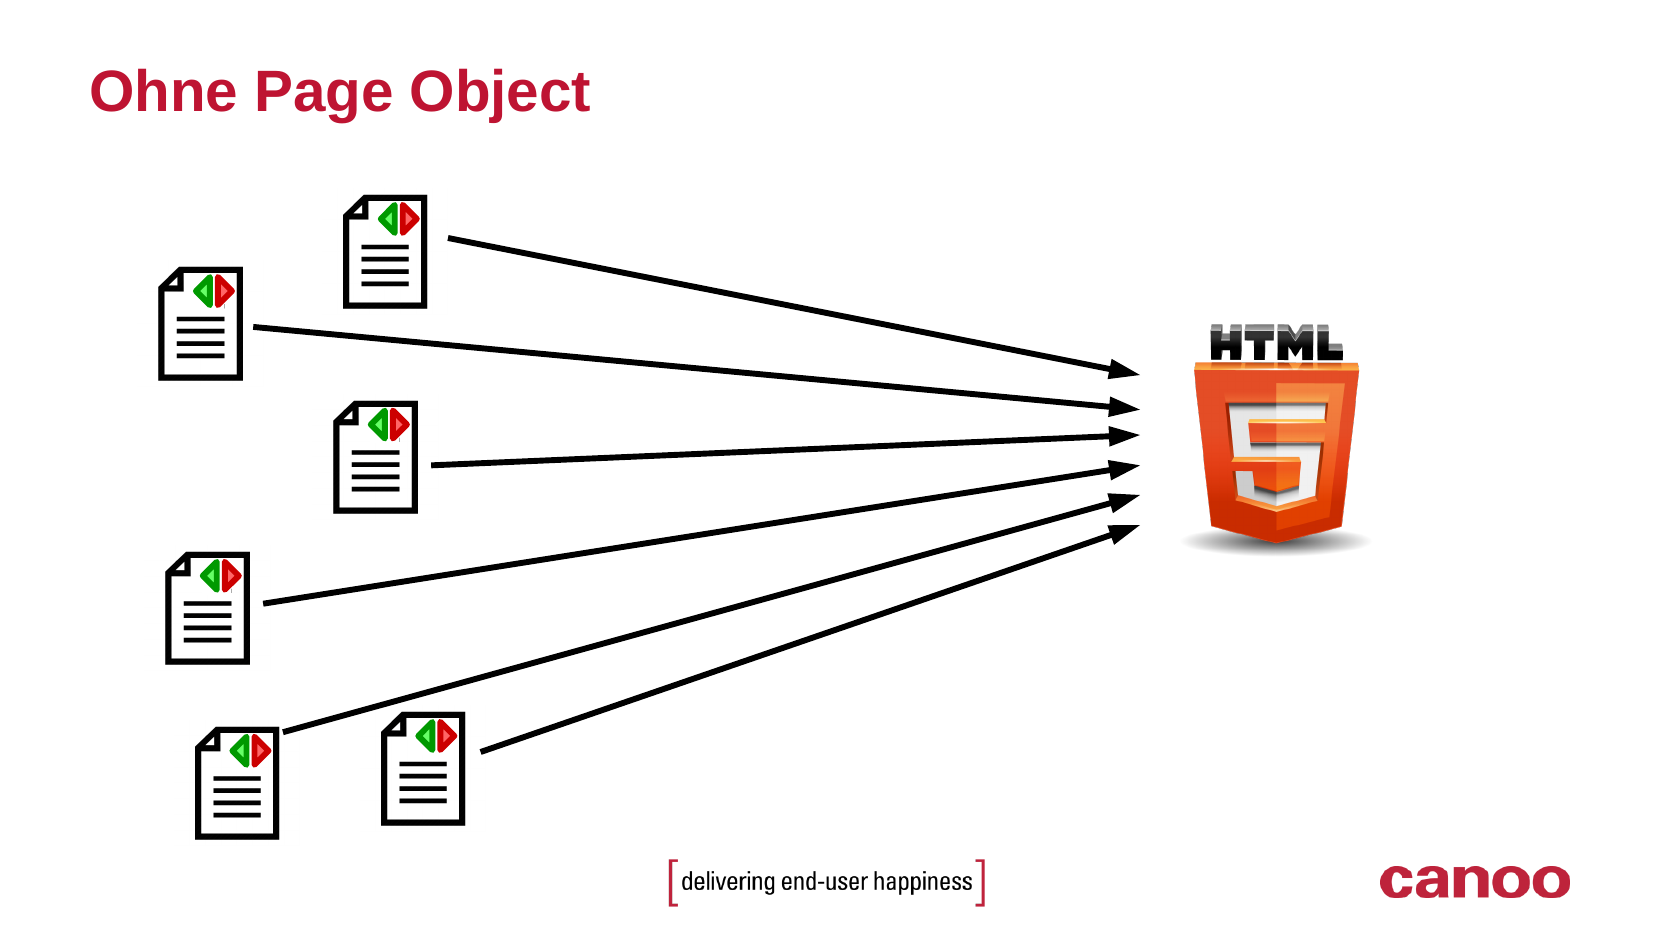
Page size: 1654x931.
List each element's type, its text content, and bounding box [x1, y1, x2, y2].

text_box [194, 276, 232, 311]
picture [662, 855, 991, 910]
text_box [231, 736, 269, 770]
picture [1380, 866, 1570, 898]
text_box [369, 410, 407, 444]
picture [1155, 317, 1396, 558]
picture [360, 705, 486, 832]
text_box [201, 561, 239, 595]
text_box [417, 721, 455, 755]
text_box [379, 204, 417, 238]
picture [322, 188, 448, 315]
picture [137, 260, 264, 387]
picture [312, 394, 439, 520]
picture [174, 720, 300, 846]
title Ohne Page Object [75, 45, 1591, 136]
picture [144, 545, 271, 671]
